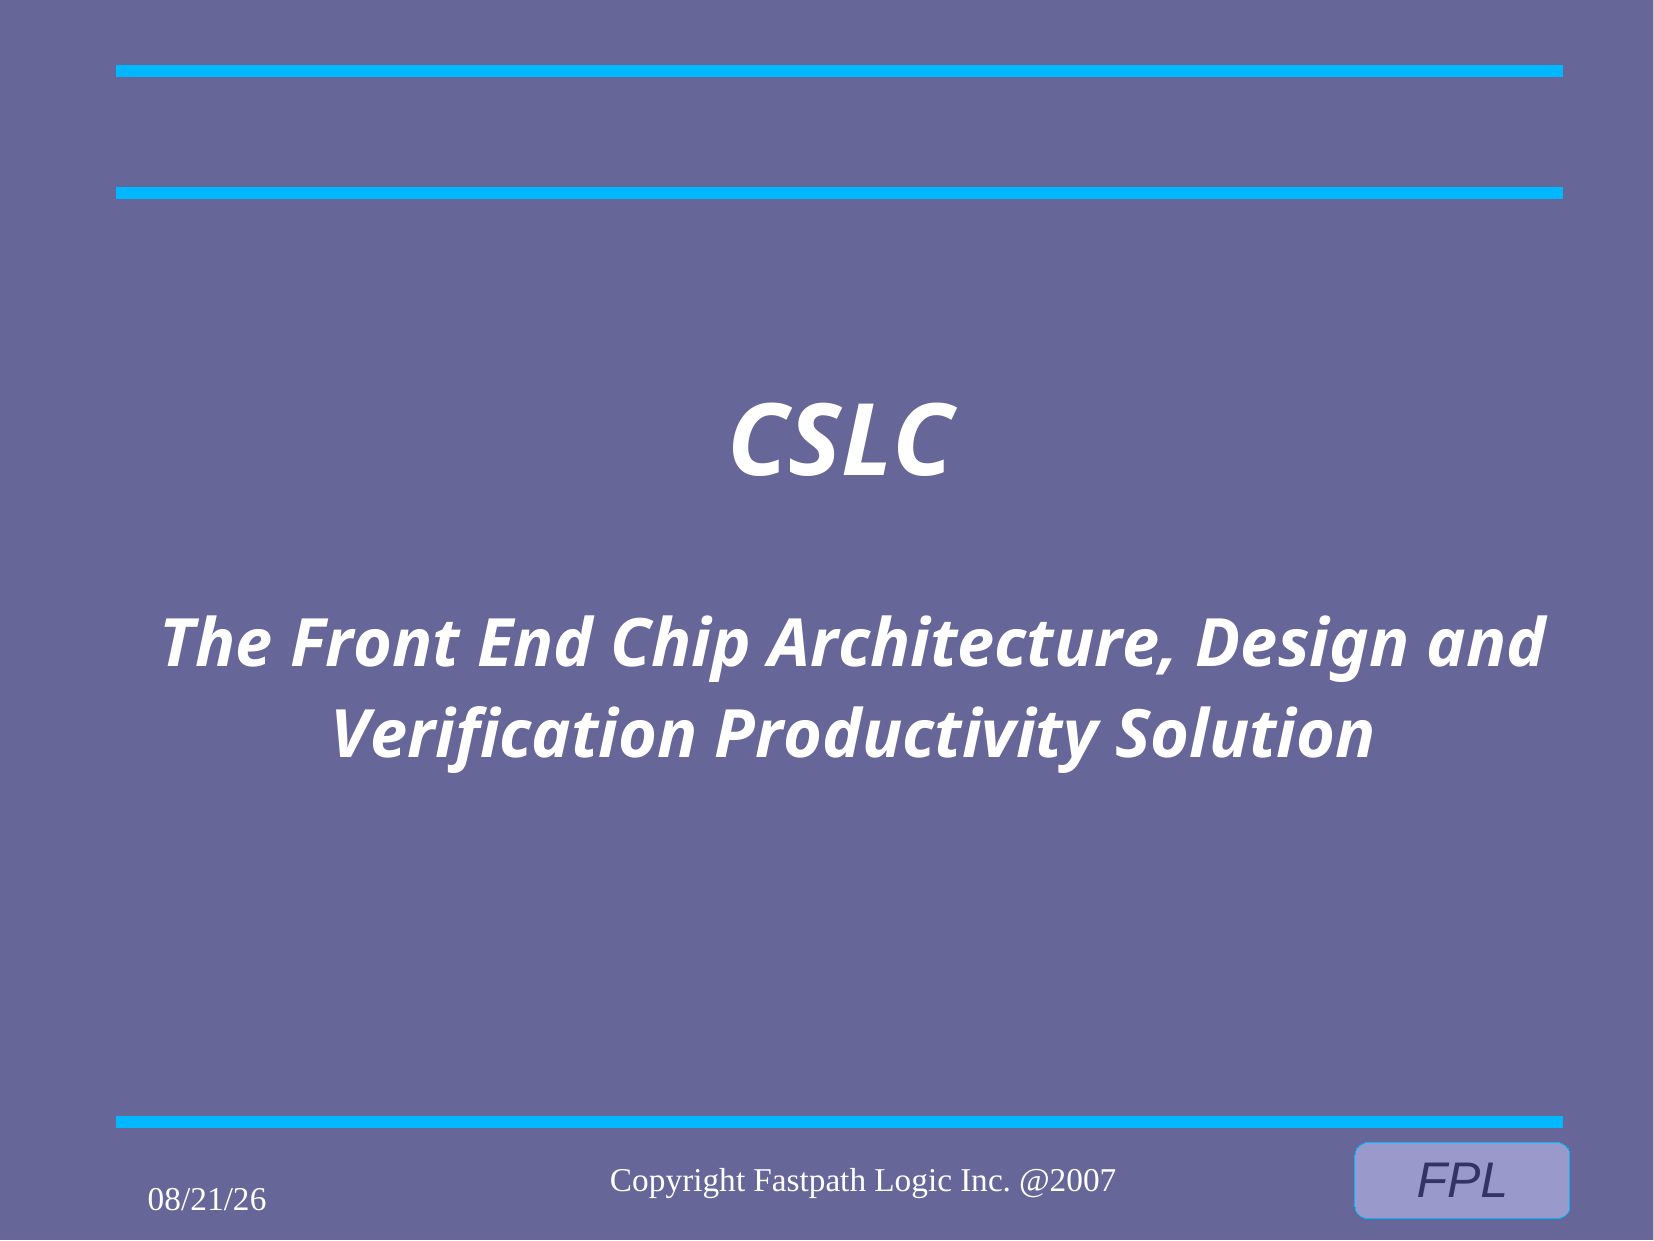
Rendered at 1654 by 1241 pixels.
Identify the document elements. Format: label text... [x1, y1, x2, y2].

title CSLC The Front End Chip Architecture, Design and Verification Productivity Solution [147, 383, 1560, 762]
